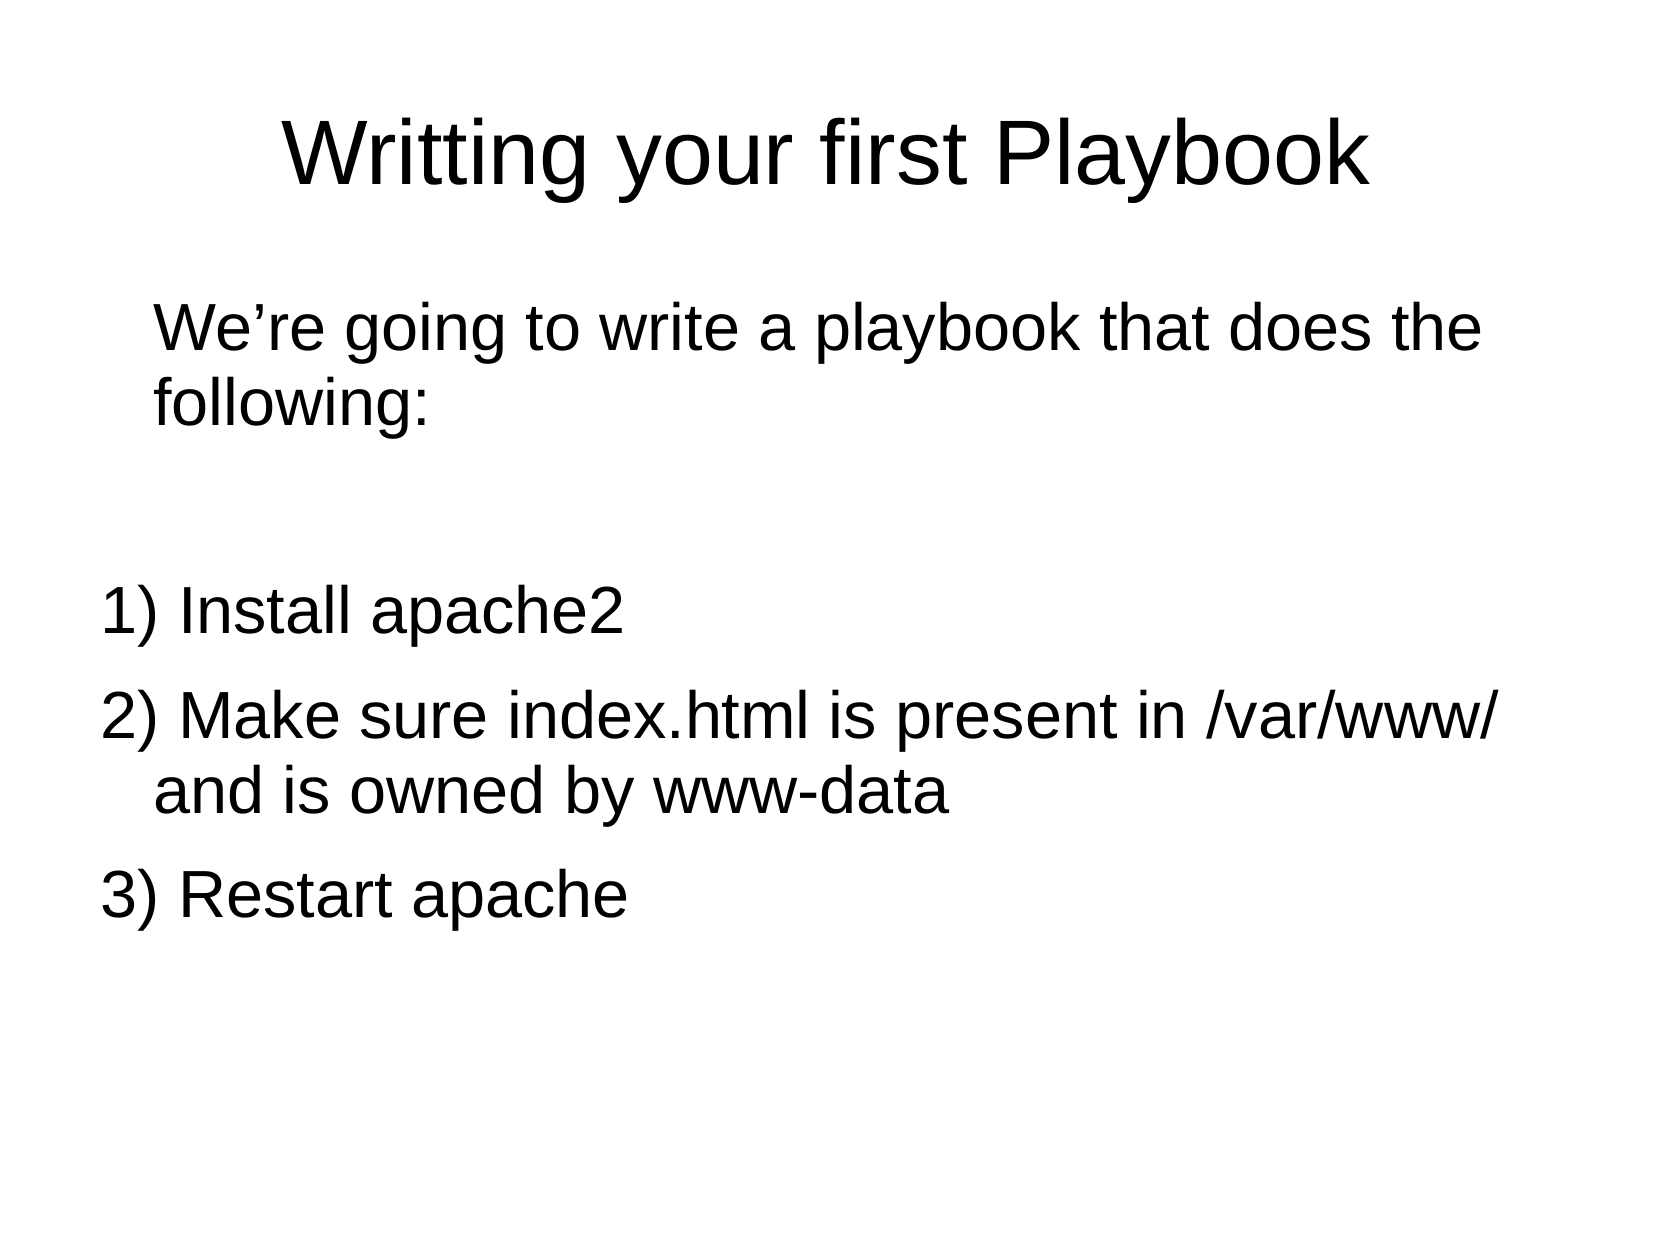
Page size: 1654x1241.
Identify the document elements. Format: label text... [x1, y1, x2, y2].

list We’re going to write a playbook that does the following: Install apache2 Make sure index.html is present in /var/www/ and is owned by www-data Restart apache [82, 290, 1571, 1010]
title Writting your first Playbook [82, 49, 1571, 257]
